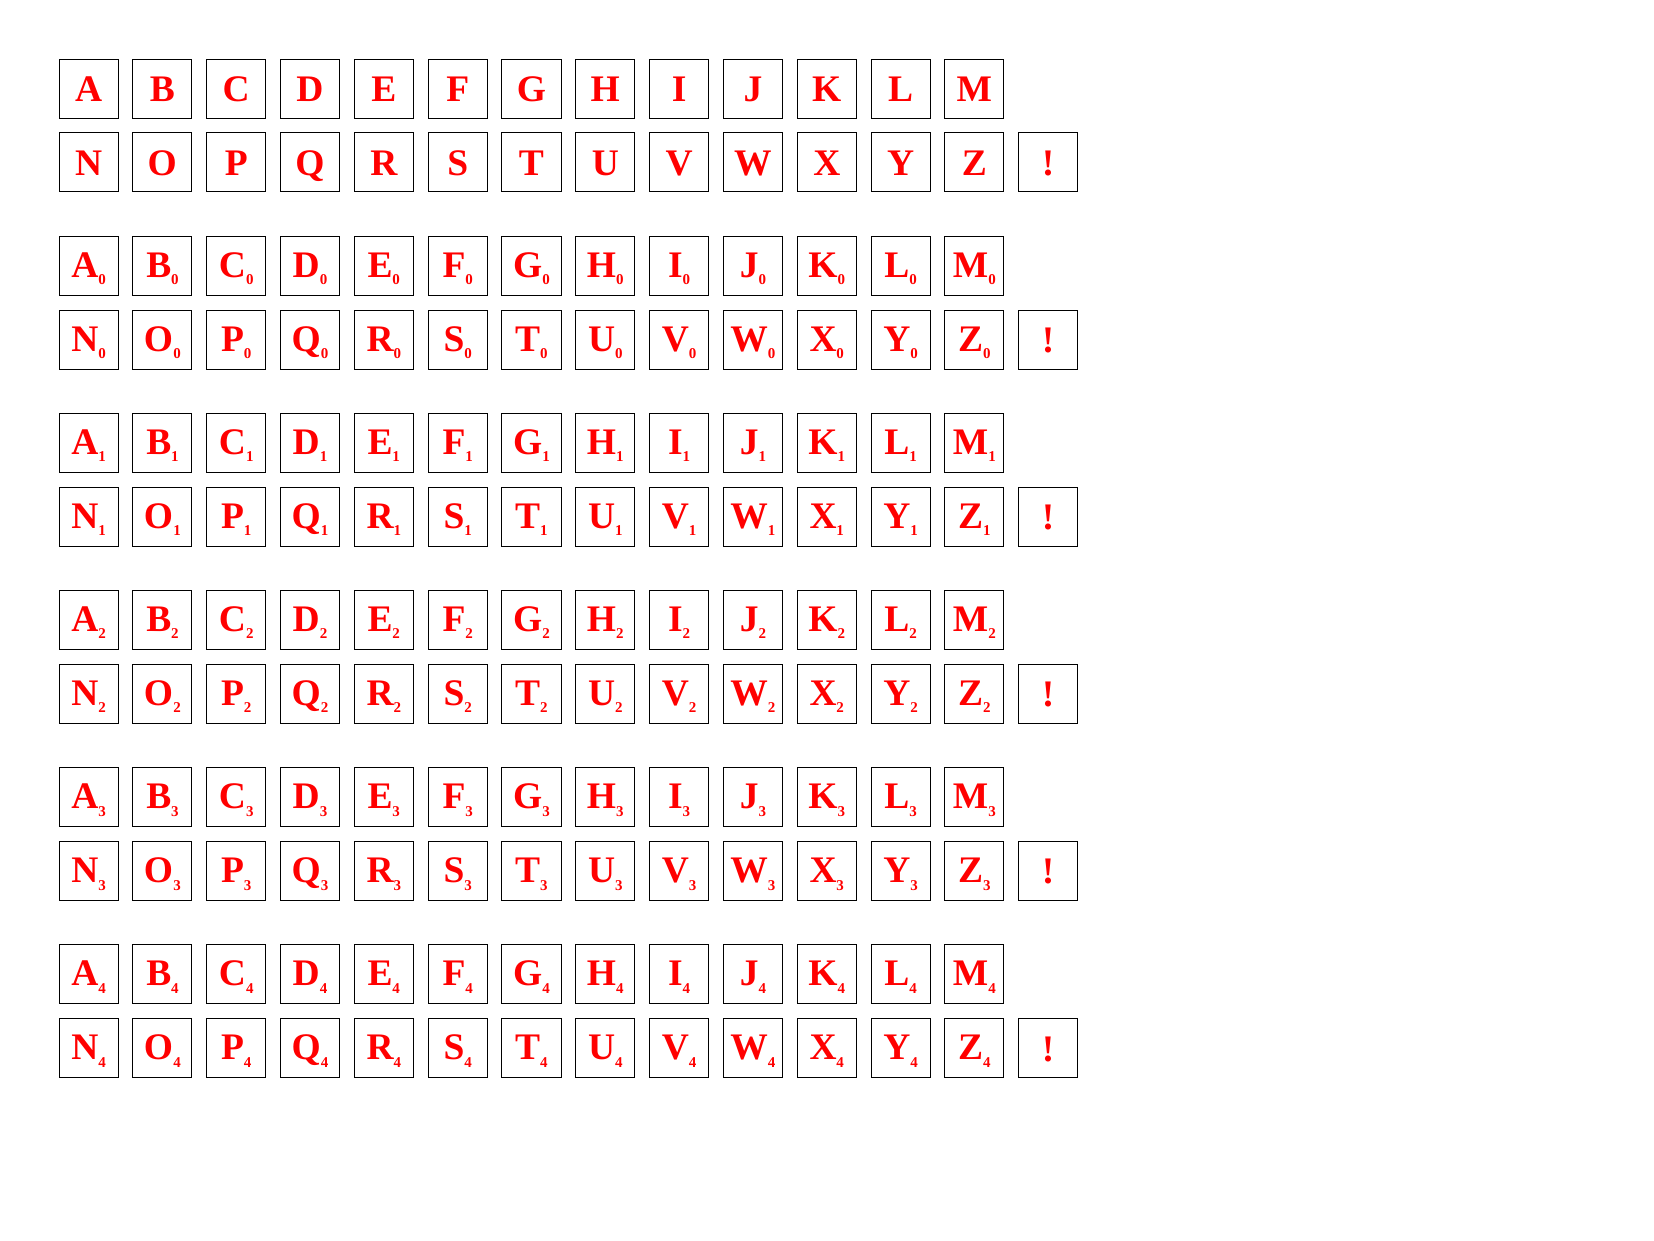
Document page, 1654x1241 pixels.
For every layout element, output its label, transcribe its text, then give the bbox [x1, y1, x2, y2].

text_box W0 [723, 310, 783, 370]
text_box S2 [428, 664, 488, 724]
text_box P4 [206, 1018, 266, 1078]
text_box O0 [132, 310, 192, 370]
text_box K1 [797, 413, 857, 473]
text_box A [59, 59, 119, 119]
text_box T1 [501, 487, 562, 547]
text_box R4 [354, 1018, 414, 1078]
text_box I0 [649, 236, 709, 296]
text_box D4 [280, 944, 340, 1004]
text_box X1 [797, 487, 857, 547]
text_box H3 [575, 767, 635, 827]
text_box G [501, 59, 562, 119]
text_box Y0 [871, 310, 931, 370]
text_box G2 [501, 590, 562, 650]
text_box N4 [59, 1018, 119, 1078]
text_box M [944, 59, 1004, 119]
text_box T4 [501, 1018, 562, 1078]
text_box Y [871, 132, 931, 192]
text_box F2 [428, 590, 488, 650]
text_box L [871, 59, 931, 119]
text_box S4 [428, 1018, 488, 1078]
text_box G3 [501, 767, 562, 827]
text_box Y2 [871, 664, 931, 724]
text_box B3 [132, 767, 192, 827]
text_box ! [1018, 841, 1078, 901]
text_box Z3 [944, 841, 1004, 901]
text_box L1 [871, 413, 931, 473]
text_box ! [1018, 132, 1078, 192]
text_box O [132, 132, 192, 192]
text_box R1 [354, 487, 414, 547]
text_box J1 [723, 413, 783, 473]
text_box W3 [723, 841, 783, 901]
text_box Q [280, 132, 340, 192]
text_box C0 [206, 236, 266, 296]
text_box U2 [575, 664, 635, 724]
text_box C2 [206, 590, 266, 650]
text_box M4 [944, 944, 1004, 1004]
text_box M3 [944, 767, 1004, 827]
text_box P3 [206, 841, 266, 901]
text_box Y4 [871, 1018, 931, 1078]
text_box Y3 [871, 841, 931, 901]
text_box N0 [59, 310, 119, 370]
text_box P1 [206, 487, 266, 547]
text_box M2 [944, 590, 1004, 650]
text_box U [575, 132, 635, 192]
text_box V0 [649, 310, 709, 370]
text_box Z1 [944, 487, 1004, 547]
text_box I4 [649, 944, 709, 1004]
text_box L4 [871, 944, 931, 1004]
text_box N [59, 132, 119, 192]
text_box O4 [132, 1018, 192, 1078]
text_box K4 [797, 944, 857, 1004]
text_box T [501, 132, 562, 192]
text_box I1 [649, 413, 709, 473]
text_box D2 [280, 590, 340, 650]
text_box N2 [59, 664, 119, 724]
text_box J3 [723, 767, 783, 827]
text_box J2 [723, 590, 783, 650]
text_box I [649, 59, 709, 119]
text_box K0 [797, 236, 857, 296]
text_box A1 [59, 413, 119, 473]
text_box B1 [132, 413, 192, 473]
text_box H4 [575, 944, 635, 1004]
text_box N3 [59, 841, 119, 901]
text_box F4 [428, 944, 488, 1004]
text_box Q3 [280, 841, 340, 901]
text_box T3 [501, 841, 562, 901]
text_box O1 [132, 487, 192, 547]
text_box K [797, 59, 857, 119]
text_box E2 [354, 590, 414, 650]
text_box V2 [649, 664, 709, 724]
text_box Z [944, 132, 1004, 192]
text_box M1 [944, 413, 1004, 473]
text_box B4 [132, 944, 192, 1004]
text_box S1 [428, 487, 488, 547]
text_box E [354, 59, 414, 119]
text_box B0 [132, 236, 192, 296]
text_box O3 [132, 841, 192, 901]
text_box U4 [575, 1018, 635, 1078]
text_box Q0 [280, 310, 340, 370]
text_box L3 [871, 767, 931, 827]
text_box X0 [797, 310, 857, 370]
text_box L2 [871, 590, 931, 650]
text_box N1 [59, 487, 119, 547]
text_box E4 [354, 944, 414, 1004]
text_box V4 [649, 1018, 709, 1078]
text_box H2 [575, 590, 635, 650]
text_box G0 [501, 236, 562, 296]
text_box X [797, 132, 857, 192]
text_box Q1 [280, 487, 340, 547]
text_box V [649, 132, 709, 192]
text_box W4 [723, 1018, 783, 1078]
text_box H [575, 59, 635, 119]
text_box H0 [575, 236, 635, 296]
text_box Z0 [944, 310, 1004, 370]
text_box Q4 [280, 1018, 340, 1078]
text_box H1 [575, 413, 635, 473]
text_box G4 [501, 944, 562, 1004]
text_box R [354, 132, 414, 192]
text_box C1 [206, 413, 266, 473]
text_box K2 [797, 590, 857, 650]
text_box I2 [649, 590, 709, 650]
text_box U0 [575, 310, 635, 370]
text_box F0 [428, 236, 488, 296]
text_box E0 [354, 236, 414, 296]
text_box D3 [280, 767, 340, 827]
text_box ! [1018, 664, 1078, 724]
text_box W2 [723, 664, 783, 724]
text_box X4 [797, 1018, 857, 1078]
text_box J0 [723, 236, 783, 296]
text_box Y1 [871, 487, 931, 547]
text_box ! [1018, 1018, 1078, 1078]
text_box P0 [206, 310, 266, 370]
text_box Q2 [280, 664, 340, 724]
text_box J4 [723, 944, 783, 1004]
text_box F1 [428, 413, 488, 473]
text_box A2 [59, 590, 119, 650]
text_box R0 [354, 310, 414, 370]
text_box S [428, 132, 488, 192]
text_box B2 [132, 590, 192, 650]
text_box T2 [501, 664, 562, 724]
text_box D1 [280, 413, 340, 473]
text_box G1 [501, 413, 562, 473]
text_box R2 [354, 664, 414, 724]
text_box C3 [206, 767, 266, 827]
text_box P [206, 132, 266, 192]
text_box E3 [354, 767, 414, 827]
text_box Z2 [944, 664, 1004, 724]
text_box M0 [944, 236, 1004, 296]
text_box L0 [871, 236, 931, 296]
text_box J [723, 59, 783, 119]
text_box D [280, 59, 340, 119]
text_box Z4 [944, 1018, 1004, 1078]
text_box S3 [428, 841, 488, 901]
text_box I3 [649, 767, 709, 827]
text_box A0 [59, 236, 119, 296]
text_box E1 [354, 413, 414, 473]
text_box ! [1018, 487, 1078, 547]
text_box O2 [132, 664, 192, 724]
text_box C4 [206, 944, 266, 1004]
text_box F [428, 59, 488, 119]
text_box R3 [354, 841, 414, 901]
text_box W [723, 132, 783, 192]
text_box T0 [501, 310, 562, 370]
text_box B [132, 59, 192, 119]
text_box A4 [59, 944, 119, 1004]
text_box F3 [428, 767, 488, 827]
text_box W1 [723, 487, 783, 547]
text_box S0 [428, 310, 488, 370]
text_box U3 [575, 841, 635, 901]
text_box V3 [649, 841, 709, 901]
text_box K3 [797, 767, 857, 827]
text_box ! [1018, 310, 1078, 370]
text_box A3 [59, 767, 119, 827]
text_box V1 [649, 487, 709, 547]
text_box U1 [575, 487, 635, 547]
text_box P2 [206, 664, 266, 724]
text_box C [206, 59, 266, 119]
text_box D0 [280, 236, 340, 296]
text_box X2 [797, 664, 857, 724]
text_box X3 [797, 841, 857, 901]
